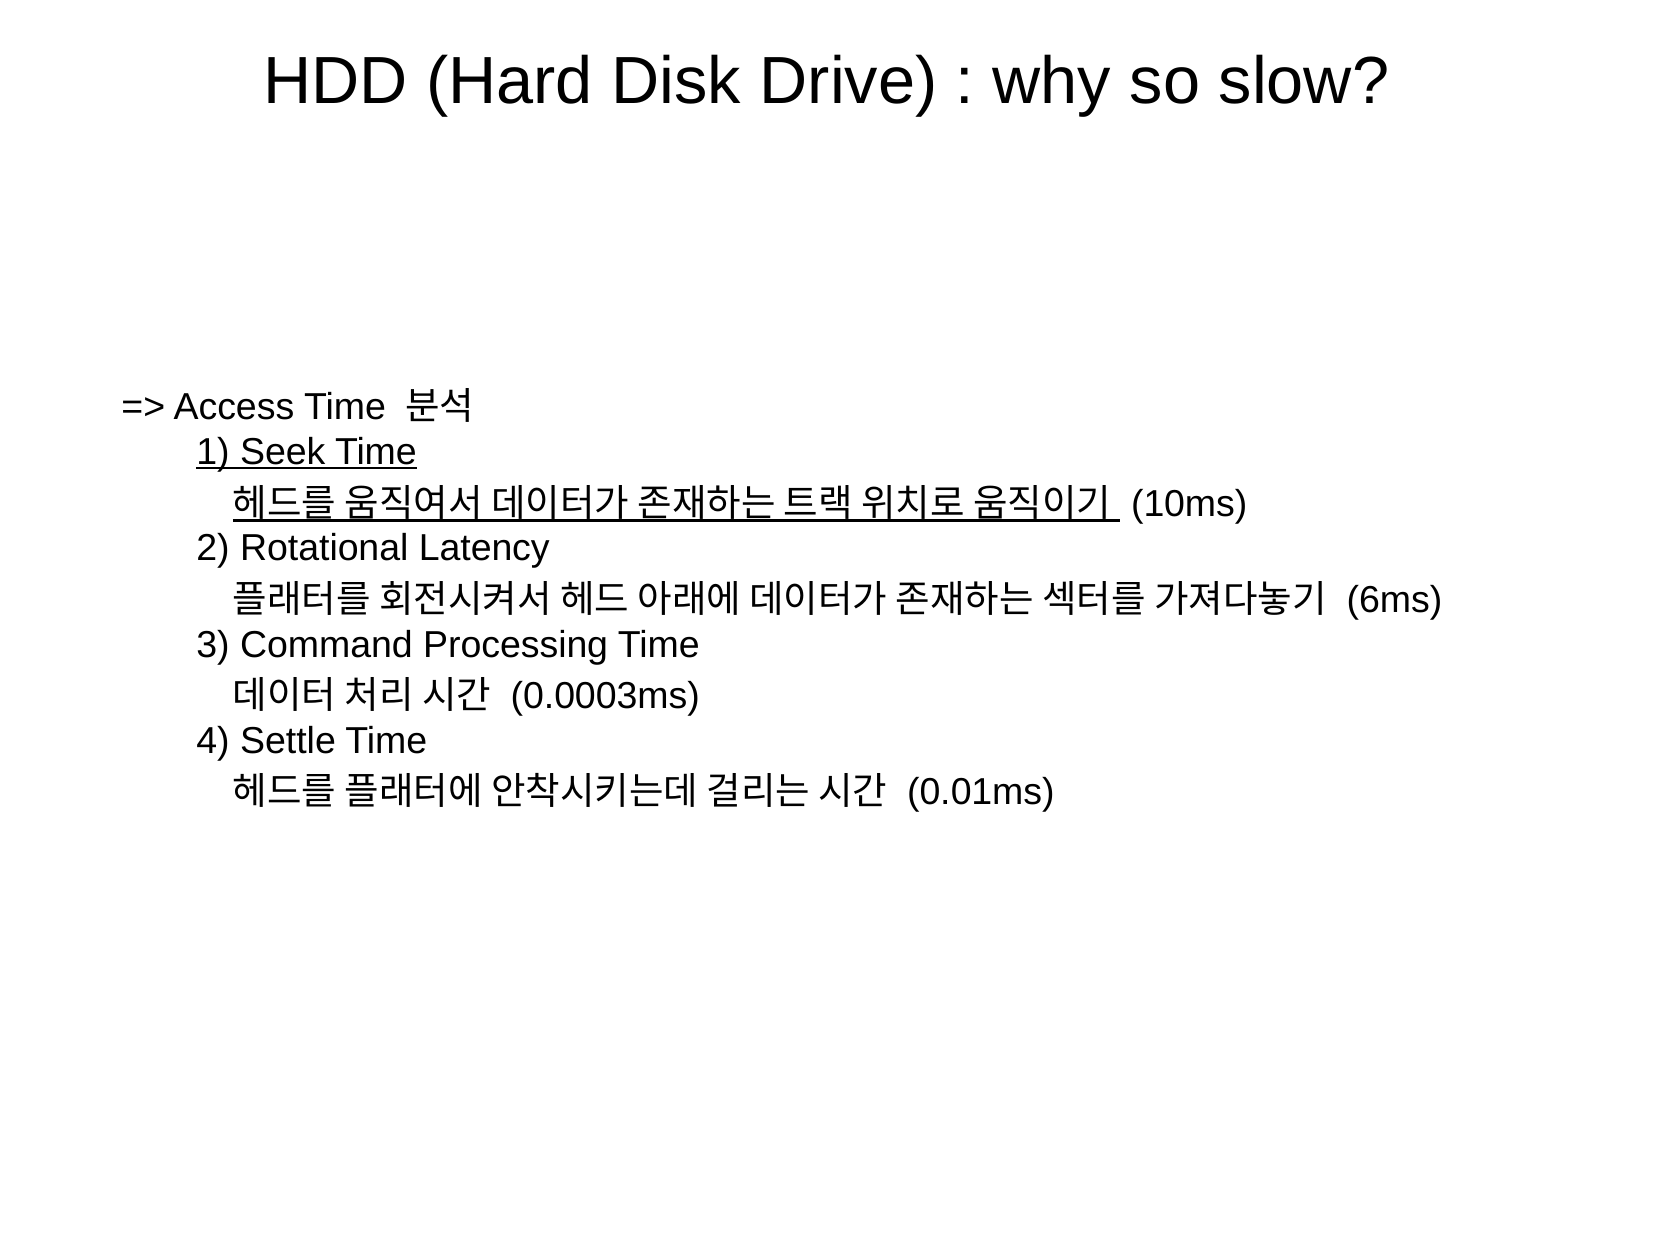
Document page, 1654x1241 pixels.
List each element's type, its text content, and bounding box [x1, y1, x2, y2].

text_box => Access Time 분석 1) Seek Time 헤드를 움직여서 데이터가 존재하는 트랙 위치로 움직이기 (10ms) 2) Rotational Latency 플래터를 회전시켜서 헤드 아래에 데이터가 존재하는 섹터를 가져다놓기 (6ms) 3) Command Processing Time 데이터 처리 시간 (0.0003ms) 4) Settle Time 헤드를 플래터에 안착시키는데 걸리는 시간 (0.01ms) [106, 368, 1547, 872]
text_box HDD (Hard Disk Drive) : why so slow? [0, 35, 1654, 201]
